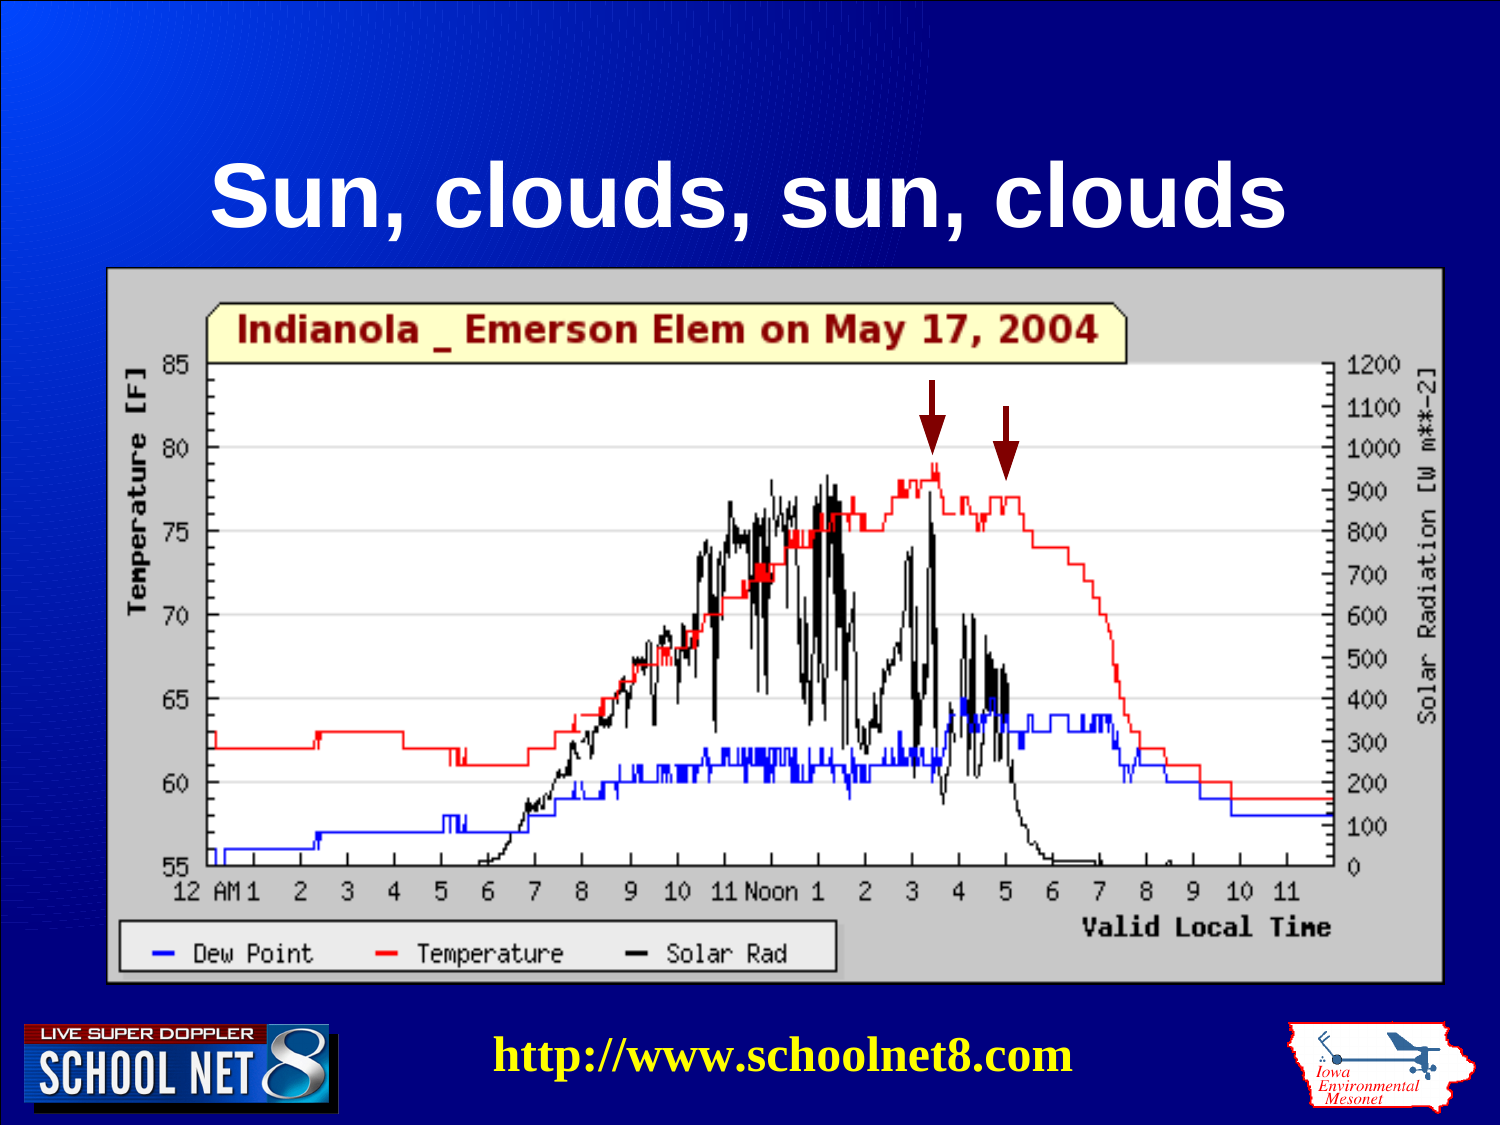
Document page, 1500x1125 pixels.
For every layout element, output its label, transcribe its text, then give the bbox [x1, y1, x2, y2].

picture [24, 1024, 329, 1103]
picture [106, 267, 1445, 985]
title Sun, clouds, sun, clouds [112, 78, 1388, 267]
picture [1287, 1021, 1476, 1114]
